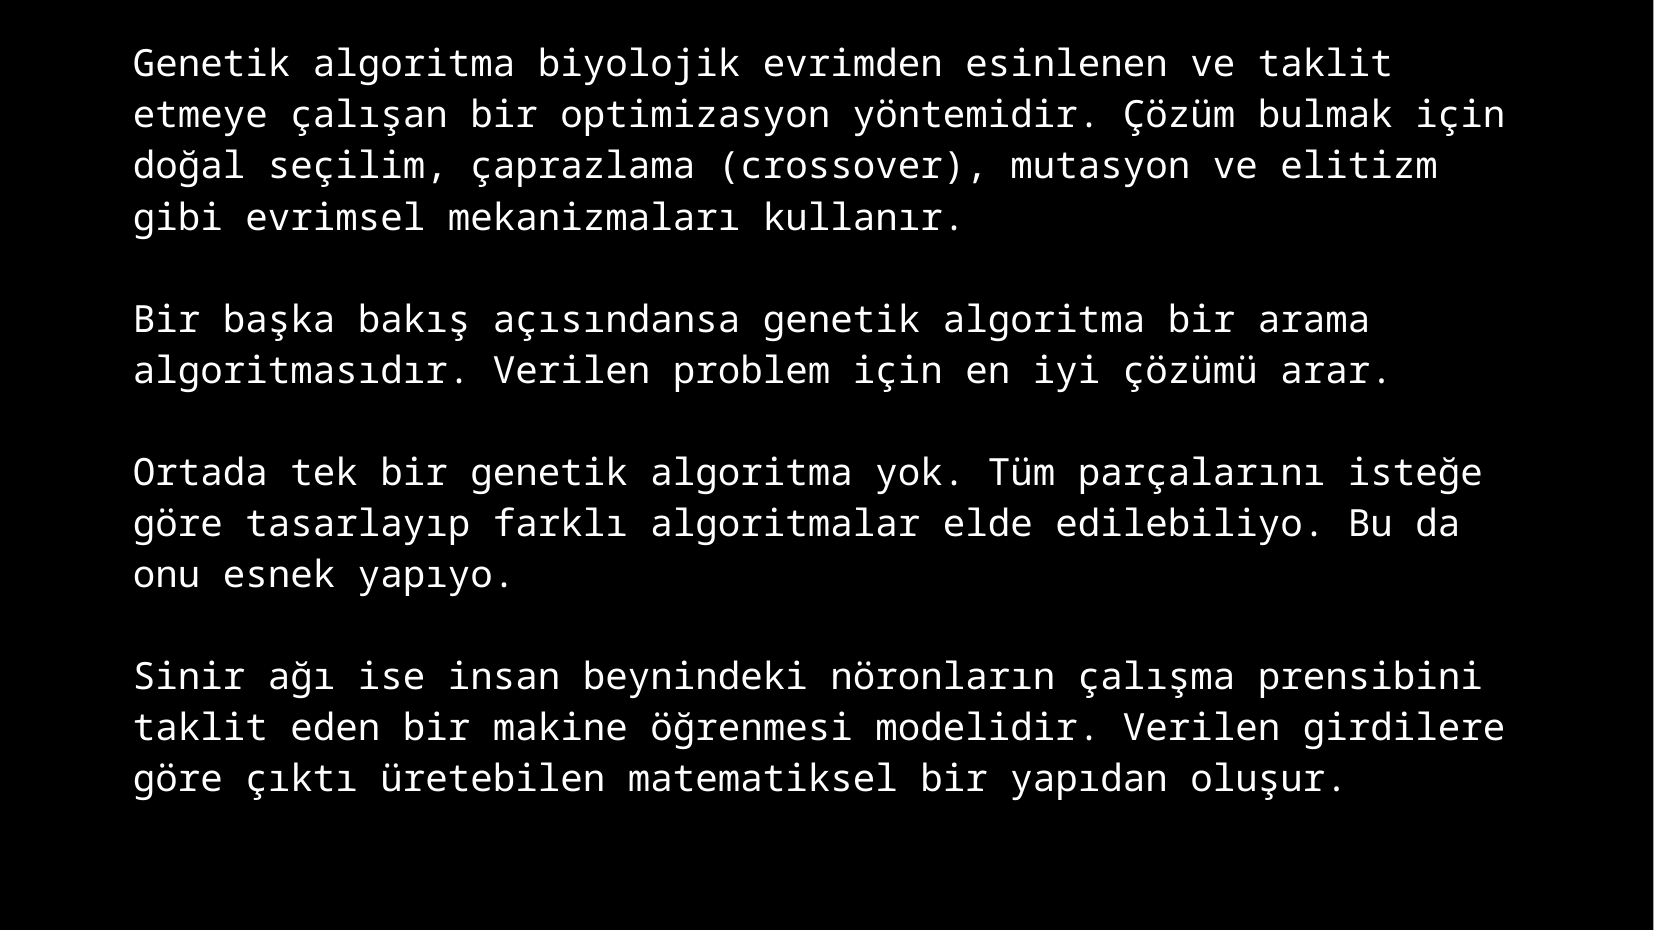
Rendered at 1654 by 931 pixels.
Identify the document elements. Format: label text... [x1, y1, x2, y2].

text_box Genetik algoritma biyolojik evrimden esinlenen ve taklit etmeye çalışan bir optimizasyon yöntemidir. Çözüm bulmak için doğal seçilim, çaprazlama (crossover), mutasyon ve elitizm gibi evrimsel mekanizmaları kullanır. Bir başka bakış açısındansa genetik algoritma bir arama algoritmasıdır. Verilen problem için en iyi çözümü arar. Ortada tek bir genetik algoritma yok. Tüm parçalarını isteğe göre tasarlayıp farklı algoritmalar elde edilebiliyo. Bu da onu esnek yapıyo. Sinir ağı ise insan beynindeki nöronların çalışma prensibini taklit eden bir makine öğrenmesi modelidir. Verilen girdilere göre çıktı üretebilen matematiksel bir yapıdan oluşur. [118, 29, 1536, 886]
